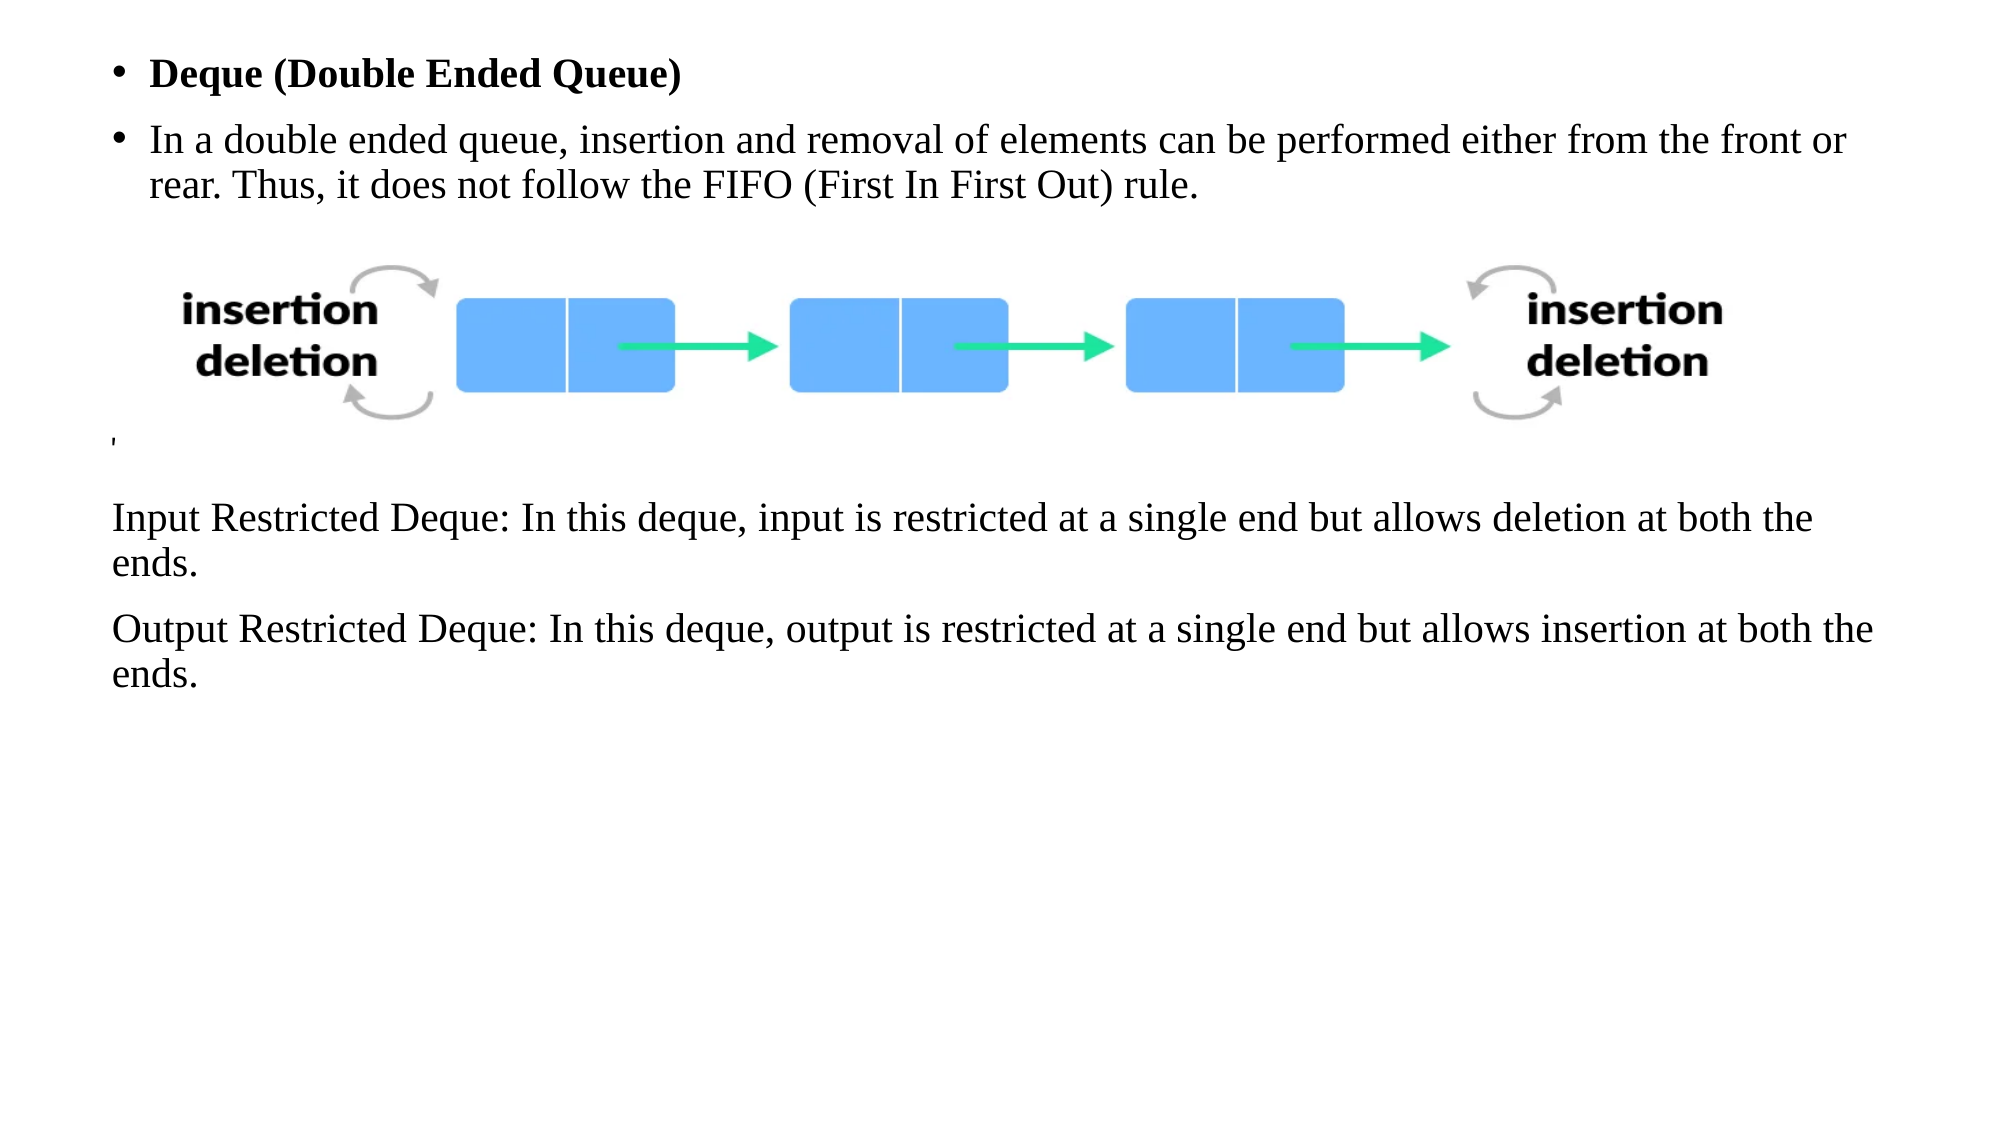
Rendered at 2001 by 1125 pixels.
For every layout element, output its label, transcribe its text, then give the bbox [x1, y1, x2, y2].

picture [115, 211, 1793, 475]
list Deque (Double Ended Queue) In a double ended queue, insertion and removal of elements can be performed either from the front or rear. Thus, it does not follow the FIFO (First In First Out) rule. Types of Deque Input Restricted Deque: In this deque, input is restricted at a single end but allows deletion at both the ends. Output Restricted Deque: In this deque, output is restricted at a single end but allows insertion at both the ends. [96, 43, 1910, 1096]
